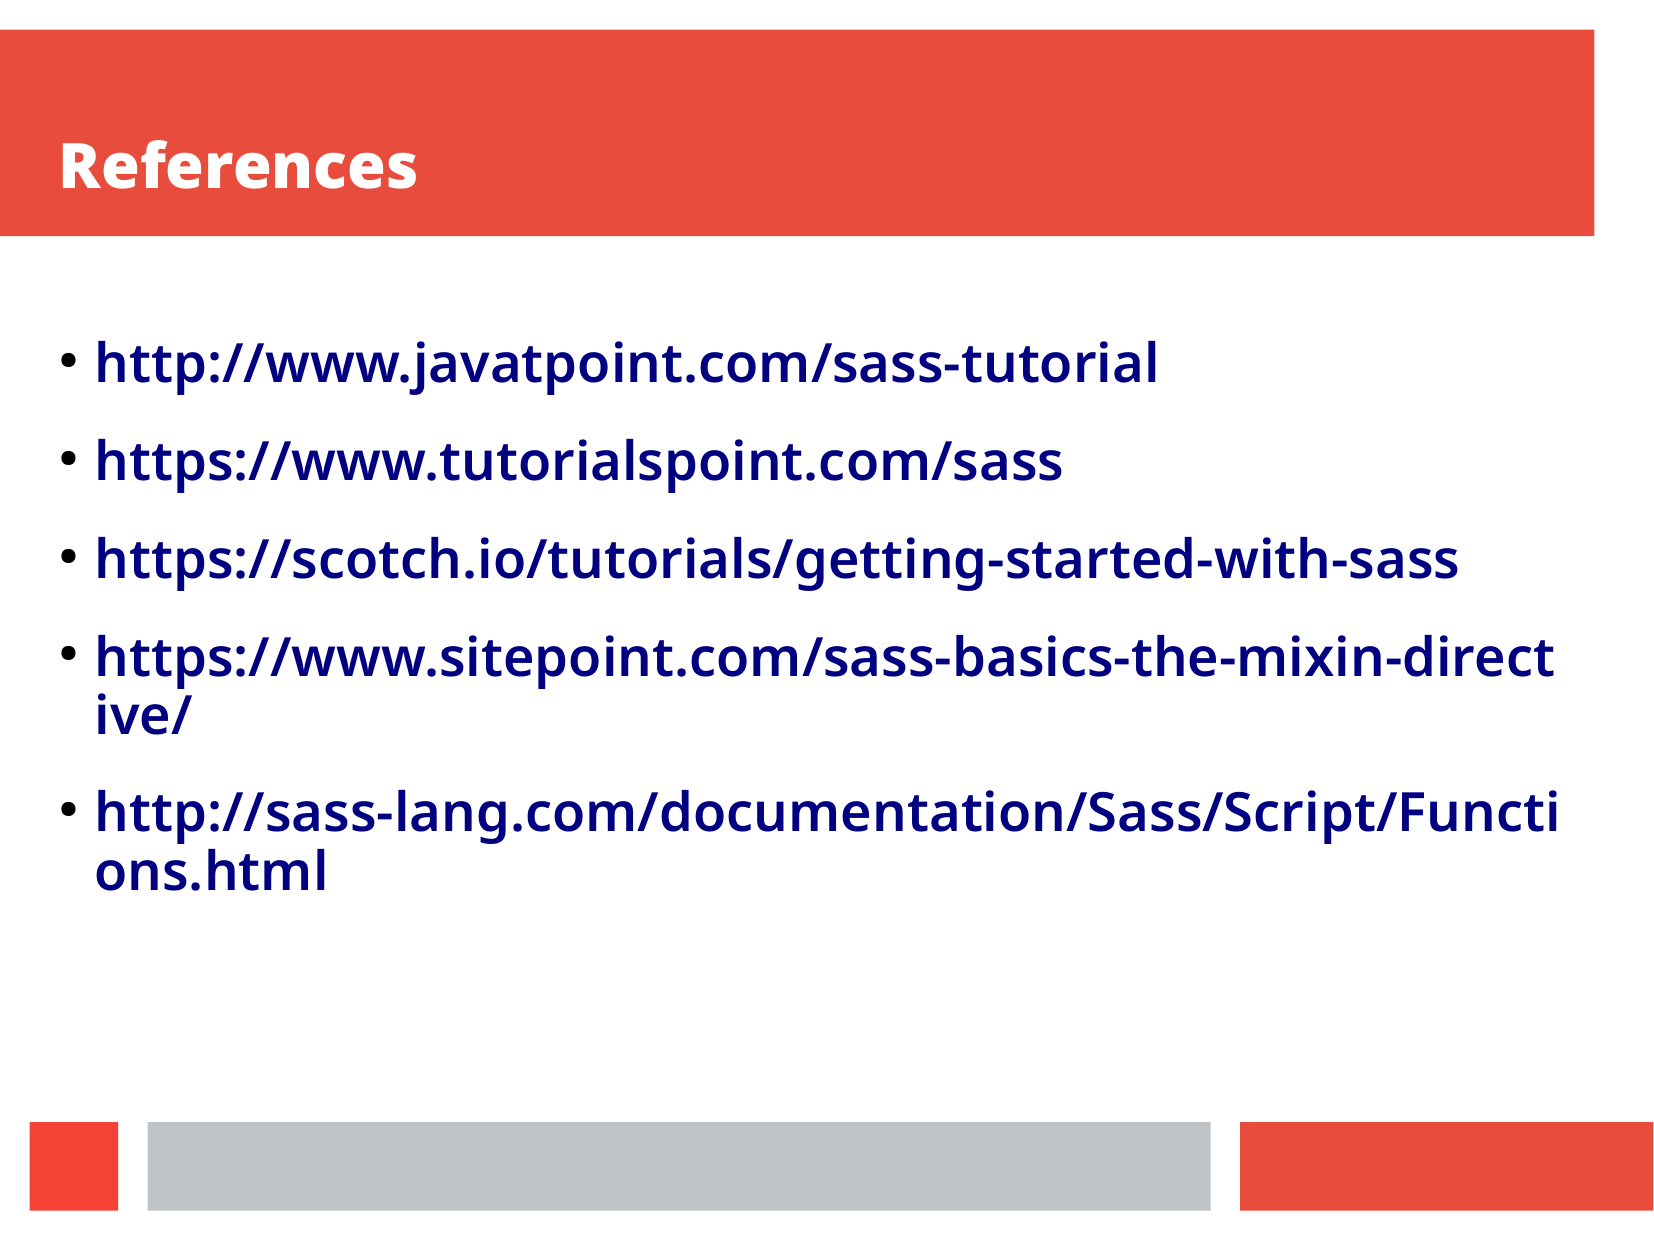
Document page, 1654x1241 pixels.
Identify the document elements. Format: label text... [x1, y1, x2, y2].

title References [59, 59, 1595, 207]
list http://www.javatpoint.com/sass-tutorial https://www.tutorialspoint.com/sass https://scotch.io/tutorials/getting-started-with-sass https://www.sitepoint.com/sass-basics-the-mixin-directive/ http://sass-lang.com/documentation/Sass/Script/Functions.html [59, 324, 1565, 1093]
